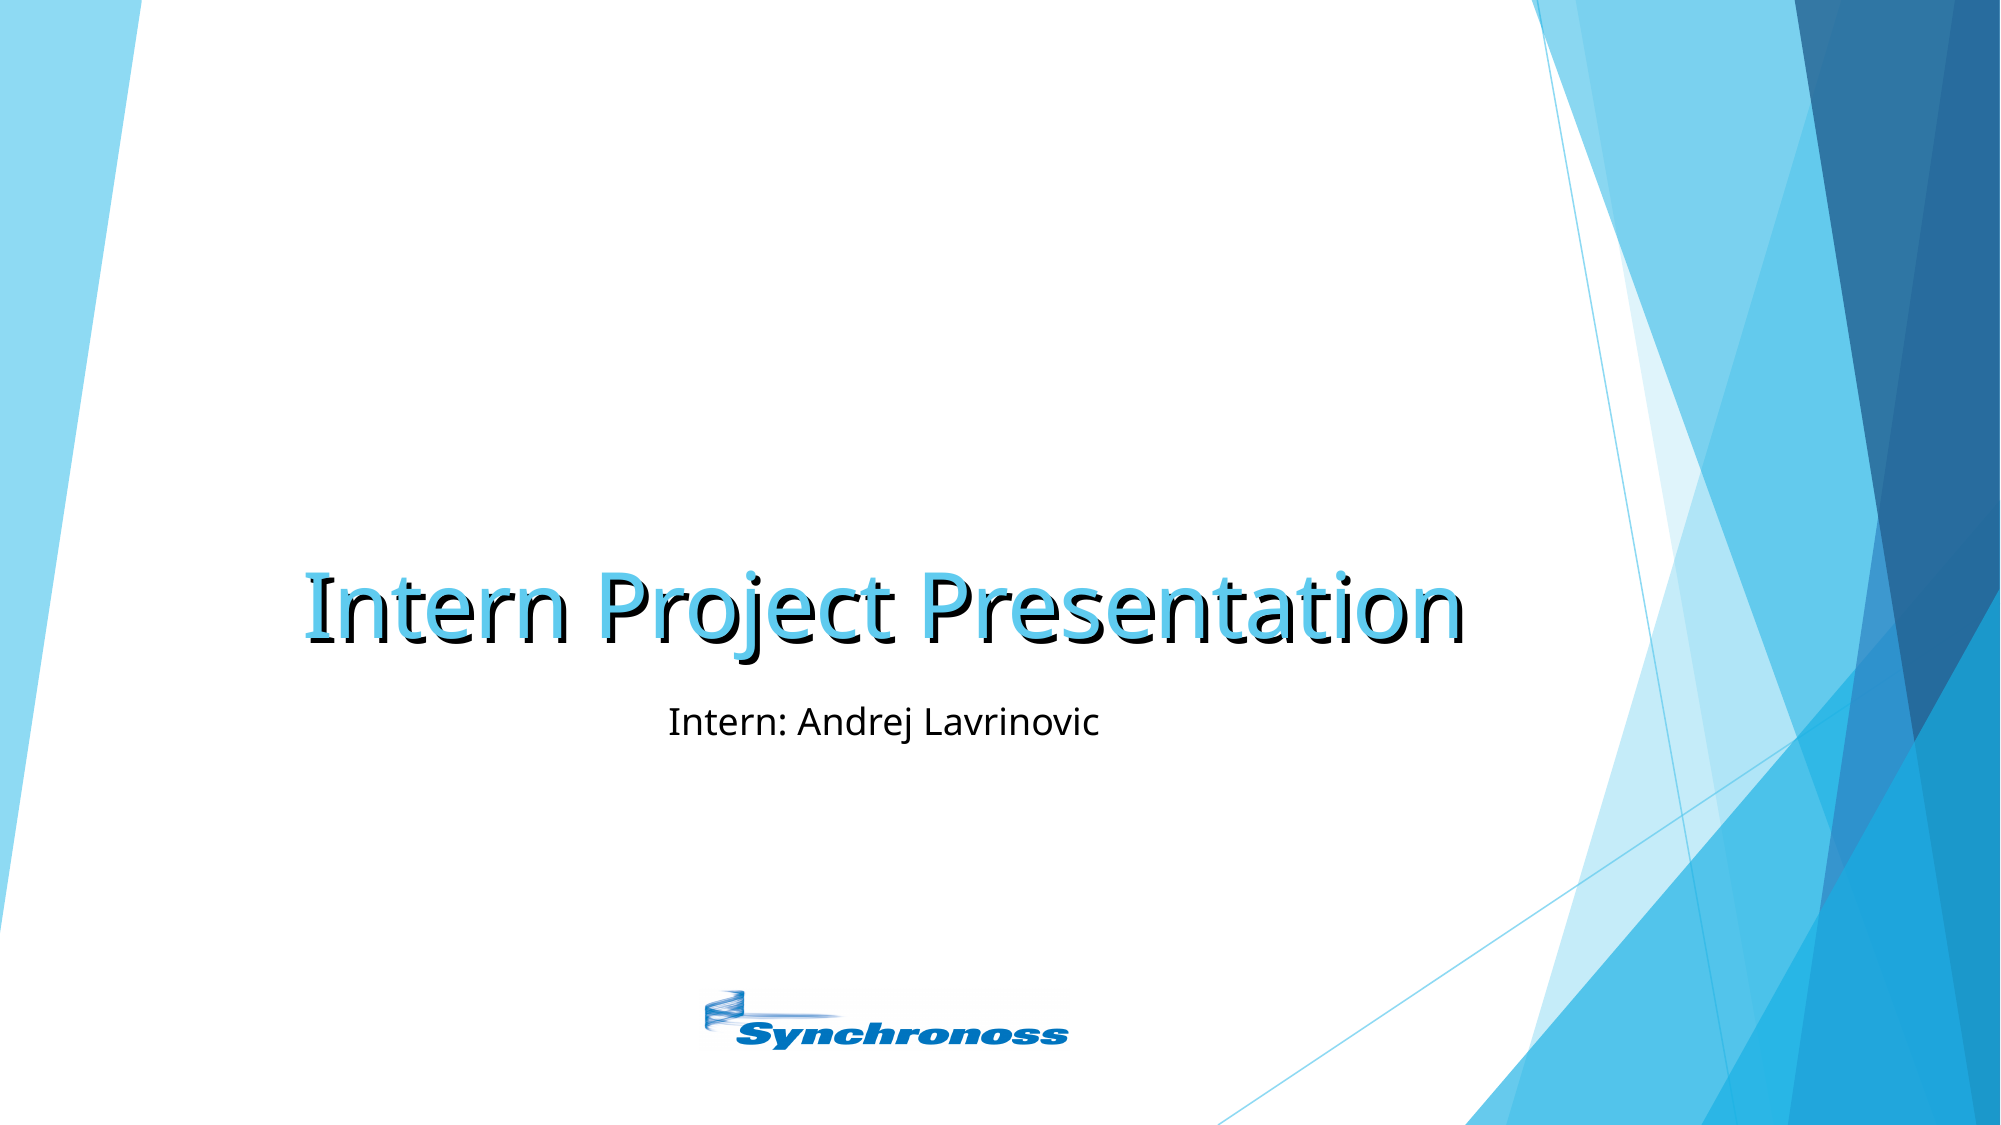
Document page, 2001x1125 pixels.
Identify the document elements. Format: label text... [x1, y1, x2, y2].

title Intern Project Presentation [247, 394, 1522, 665]
subtitle Intern: Andrej Lavrinovic [247, 690, 1522, 790]
picture [699, 988, 1070, 1051]
